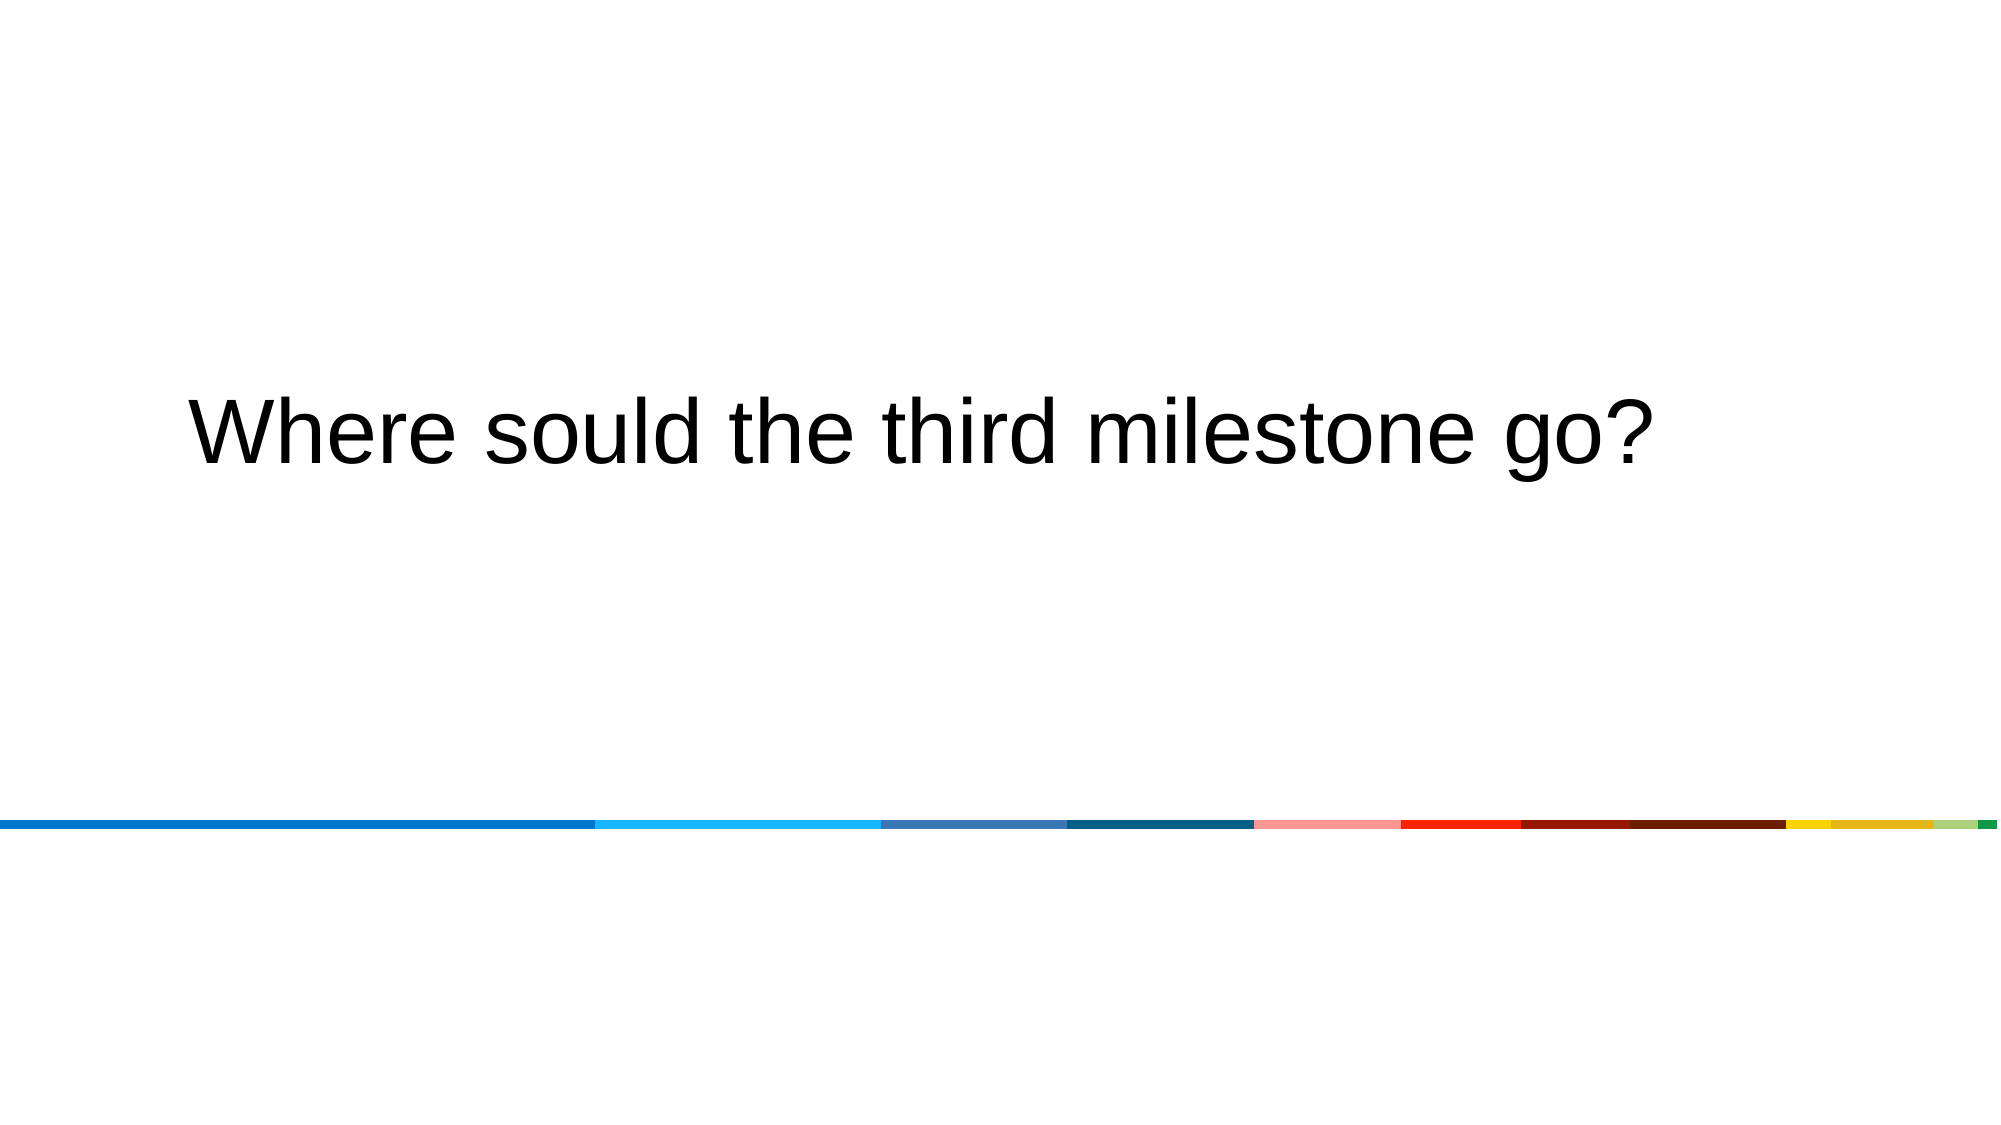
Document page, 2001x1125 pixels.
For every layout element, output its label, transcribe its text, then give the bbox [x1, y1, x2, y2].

text_box Where sould the third milestone go? [61, 324, 1787, 543]
text_box [0, 820, 1997, 829]
